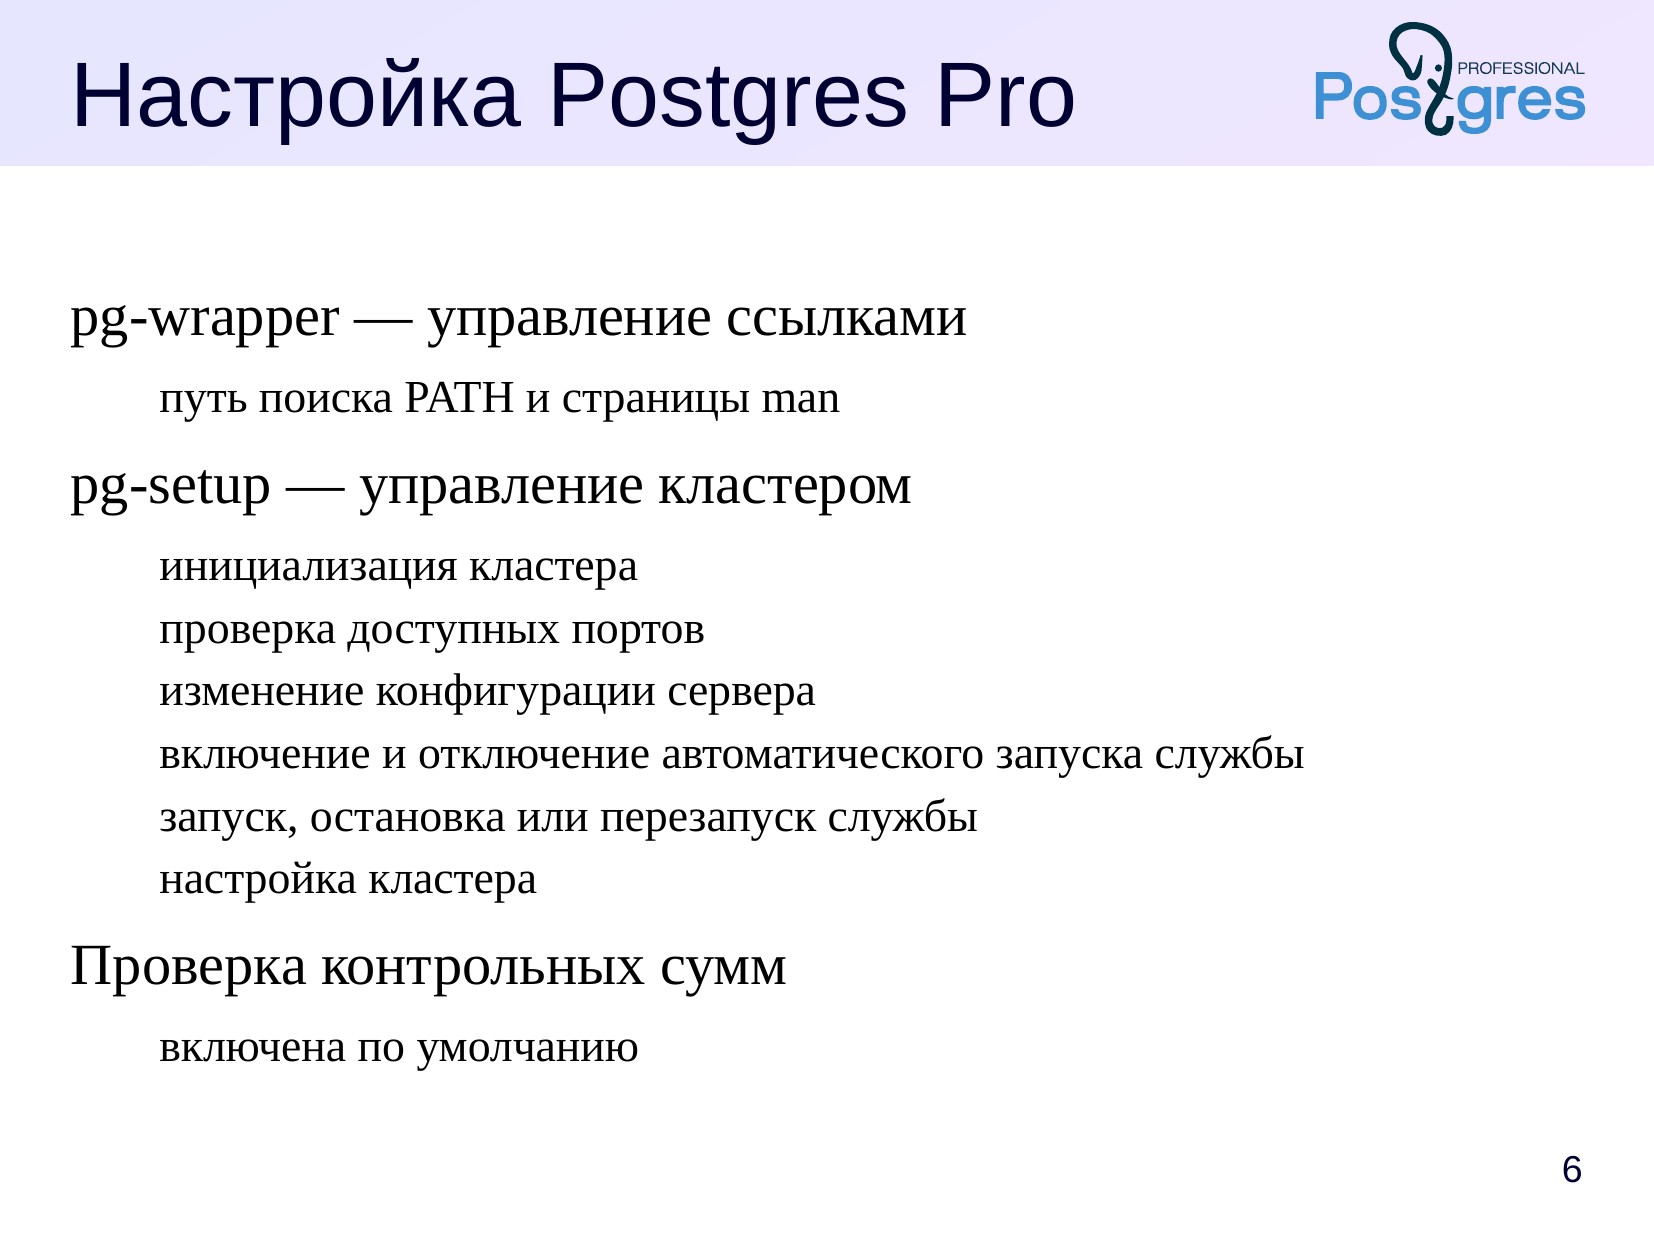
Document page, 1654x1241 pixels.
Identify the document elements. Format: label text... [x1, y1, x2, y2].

title Настройка Postgres Pro [70, 43, 1241, 147]
list pg-wrapper — управление ссылками путь поиска PATH и страницы man pg-setup — управление кластером инициализация кластера проверка доступных портов изменение конфигурации сервера включение и отключение автоматического запуска службы запуск, остановка или перезапуск службы настройка кластера Проверка контрольных сумм включена по умолчанию [70, 283, 1583, 1238]
